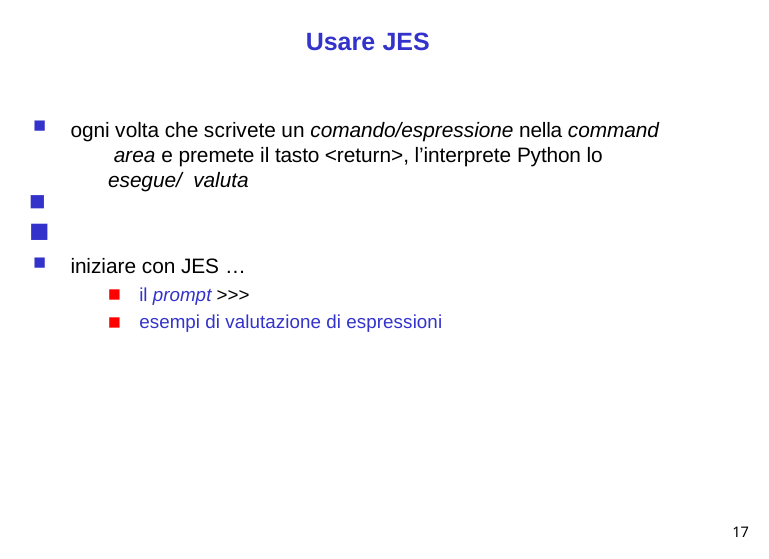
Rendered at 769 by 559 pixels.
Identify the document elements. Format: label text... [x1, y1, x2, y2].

title Usare JES [303, 23, 432, 58]
text_box ogni volta che scrivete un comando/espressione nella command area e premete il tasto <return>, l’interprete Python lo esegue/ valuta iniziare con JES … il prompt >>> esempi di valutazione di espressioni [29, 114, 663, 333]
text_box 17 [730, 520, 750, 543]
